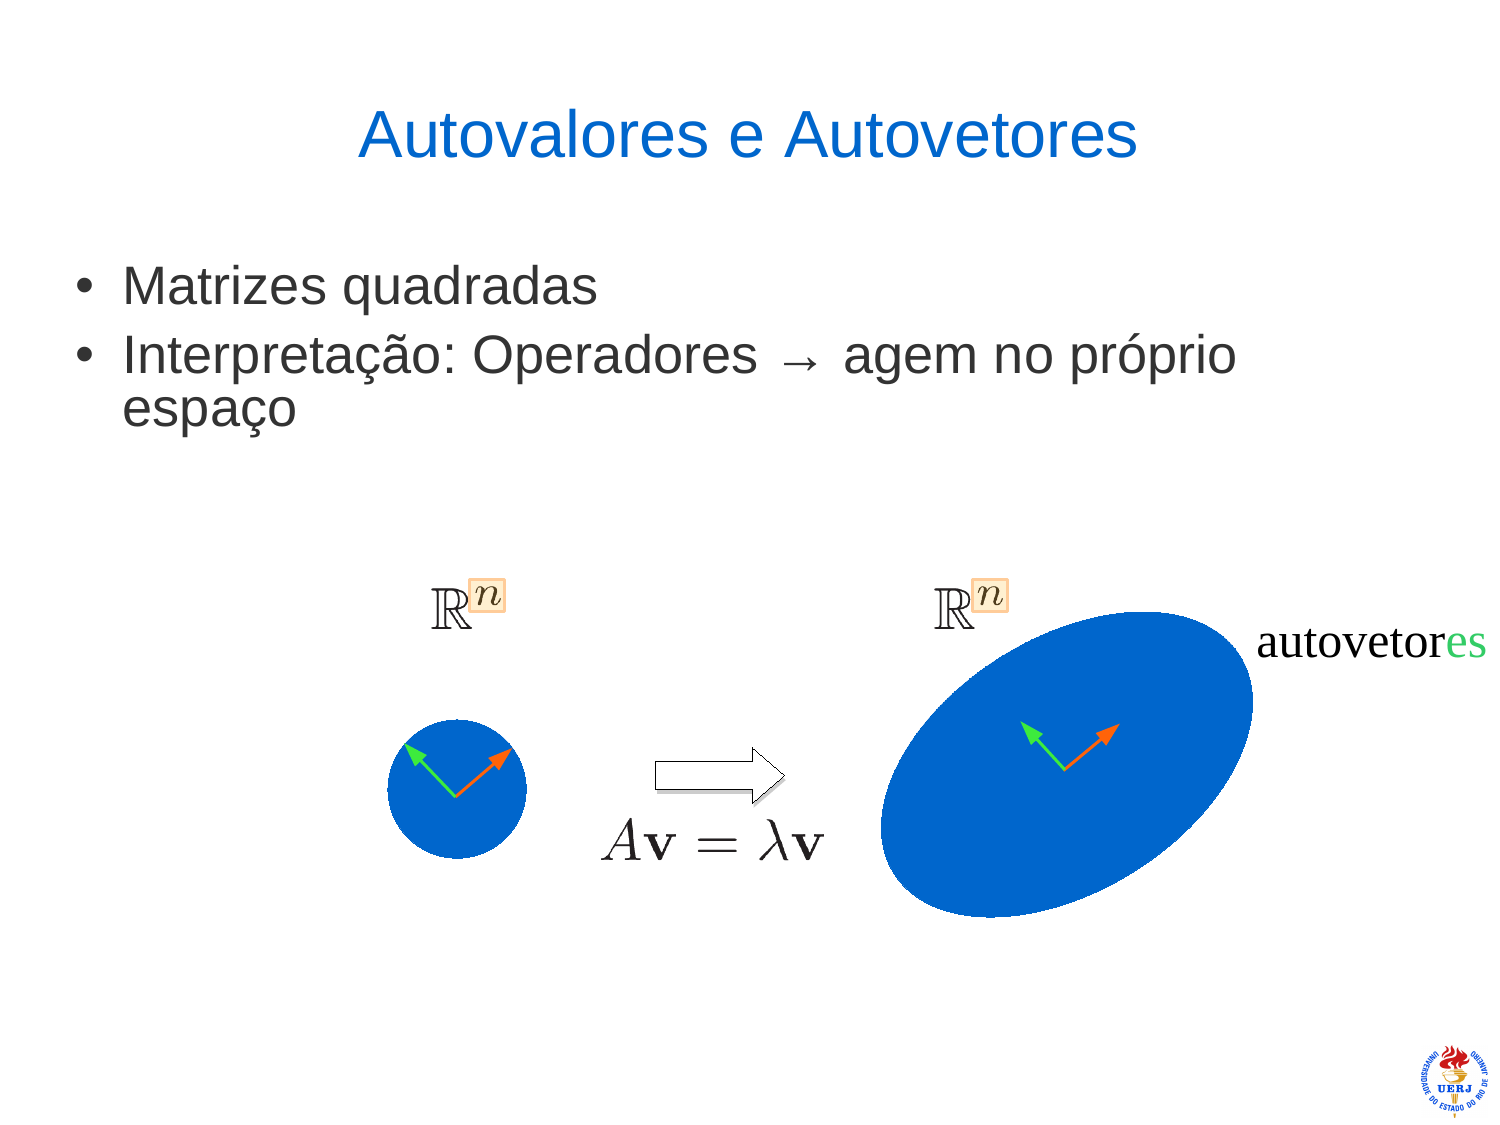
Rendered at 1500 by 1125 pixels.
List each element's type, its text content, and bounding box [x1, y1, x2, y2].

picture [426, 578, 515, 637]
text_box [972, 579, 1008, 612]
picture [594, 815, 834, 868]
title Autovalores e Autovetores [75, 45, 1424, 232]
list Matrizes quadradas Interpretação: Operadores → agem no próprio espaço [75, 262, 1424, 1004]
picture [929, 578, 1017, 637]
text_box autovetores [1241, 609, 1500, 676]
text_box [655, 747, 786, 808]
text_box [387, 719, 527, 859]
picture [1421, 1045, 1488, 1118]
text_box [469, 579, 505, 612]
